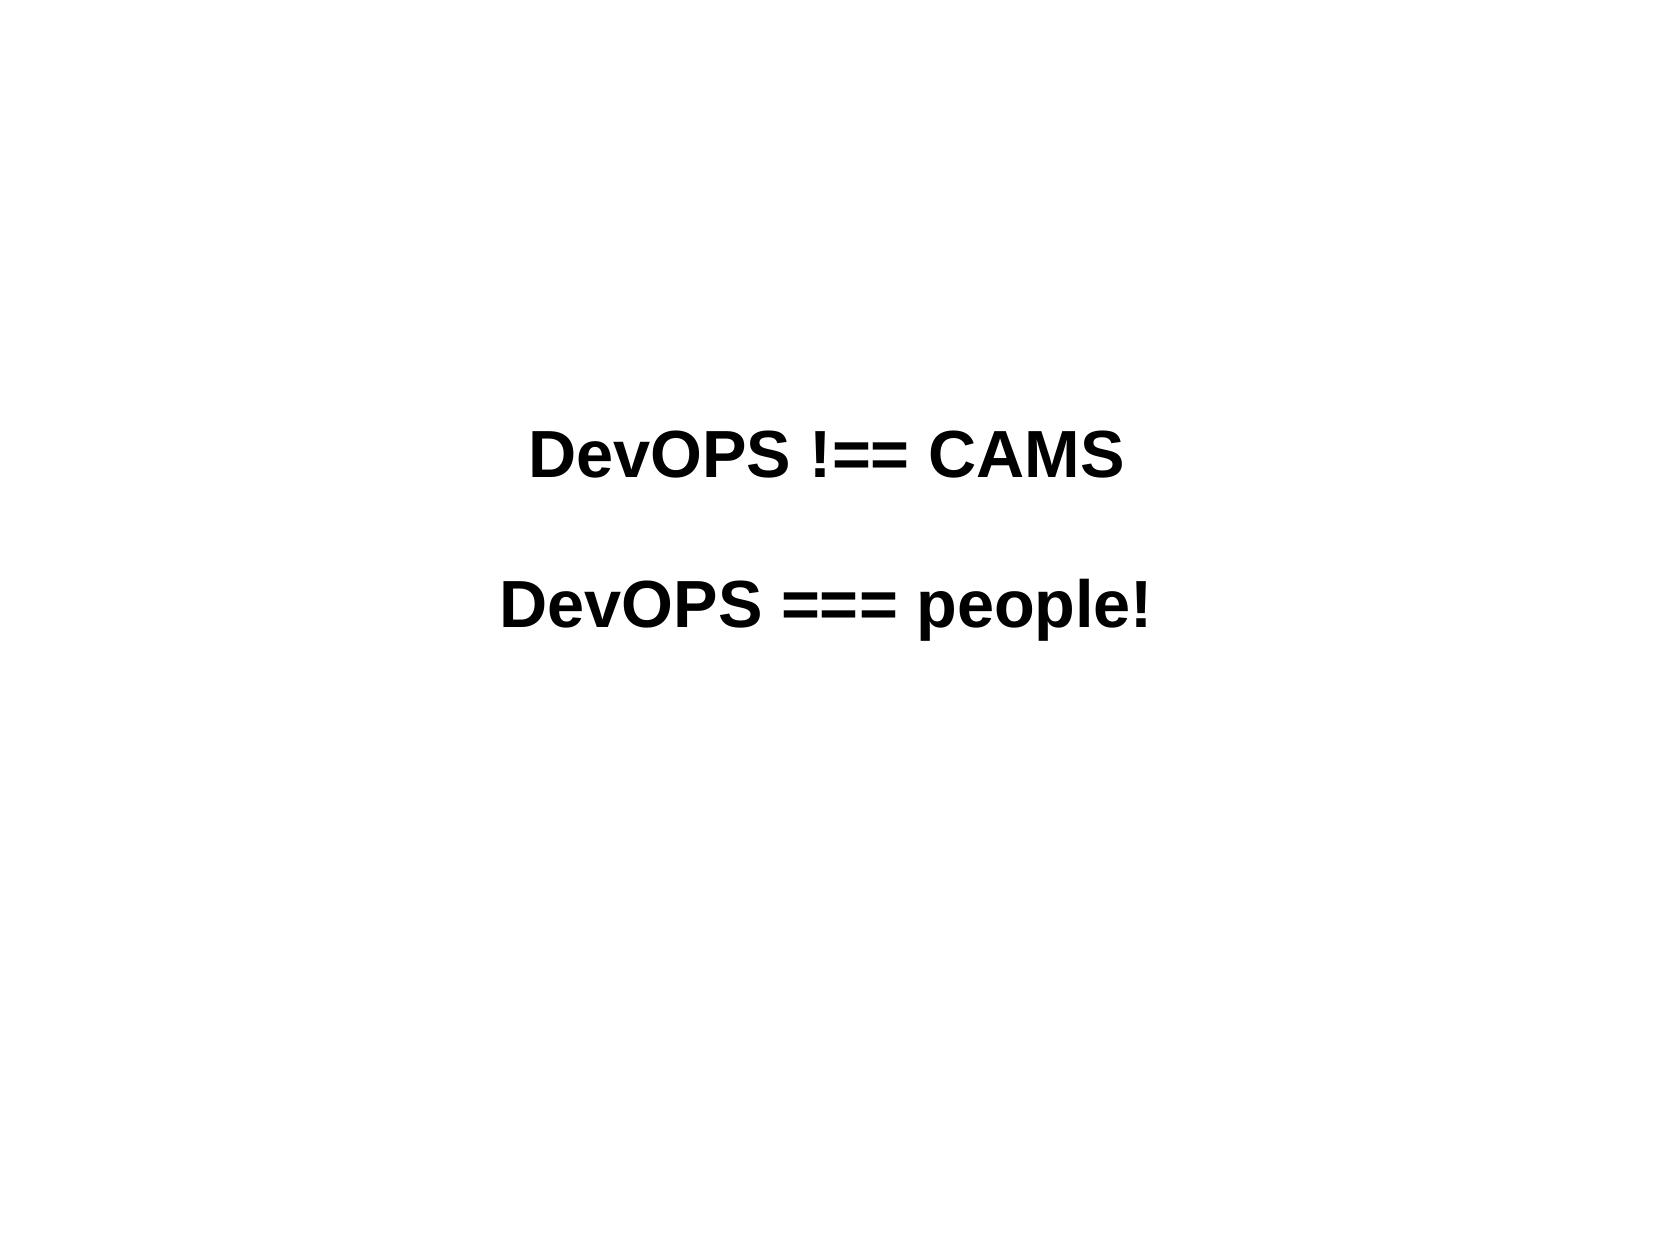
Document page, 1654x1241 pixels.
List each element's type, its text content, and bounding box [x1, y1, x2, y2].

subtitle DevOPS !== CAMS DevOPS === people! [82, 49, 1571, 1010]
